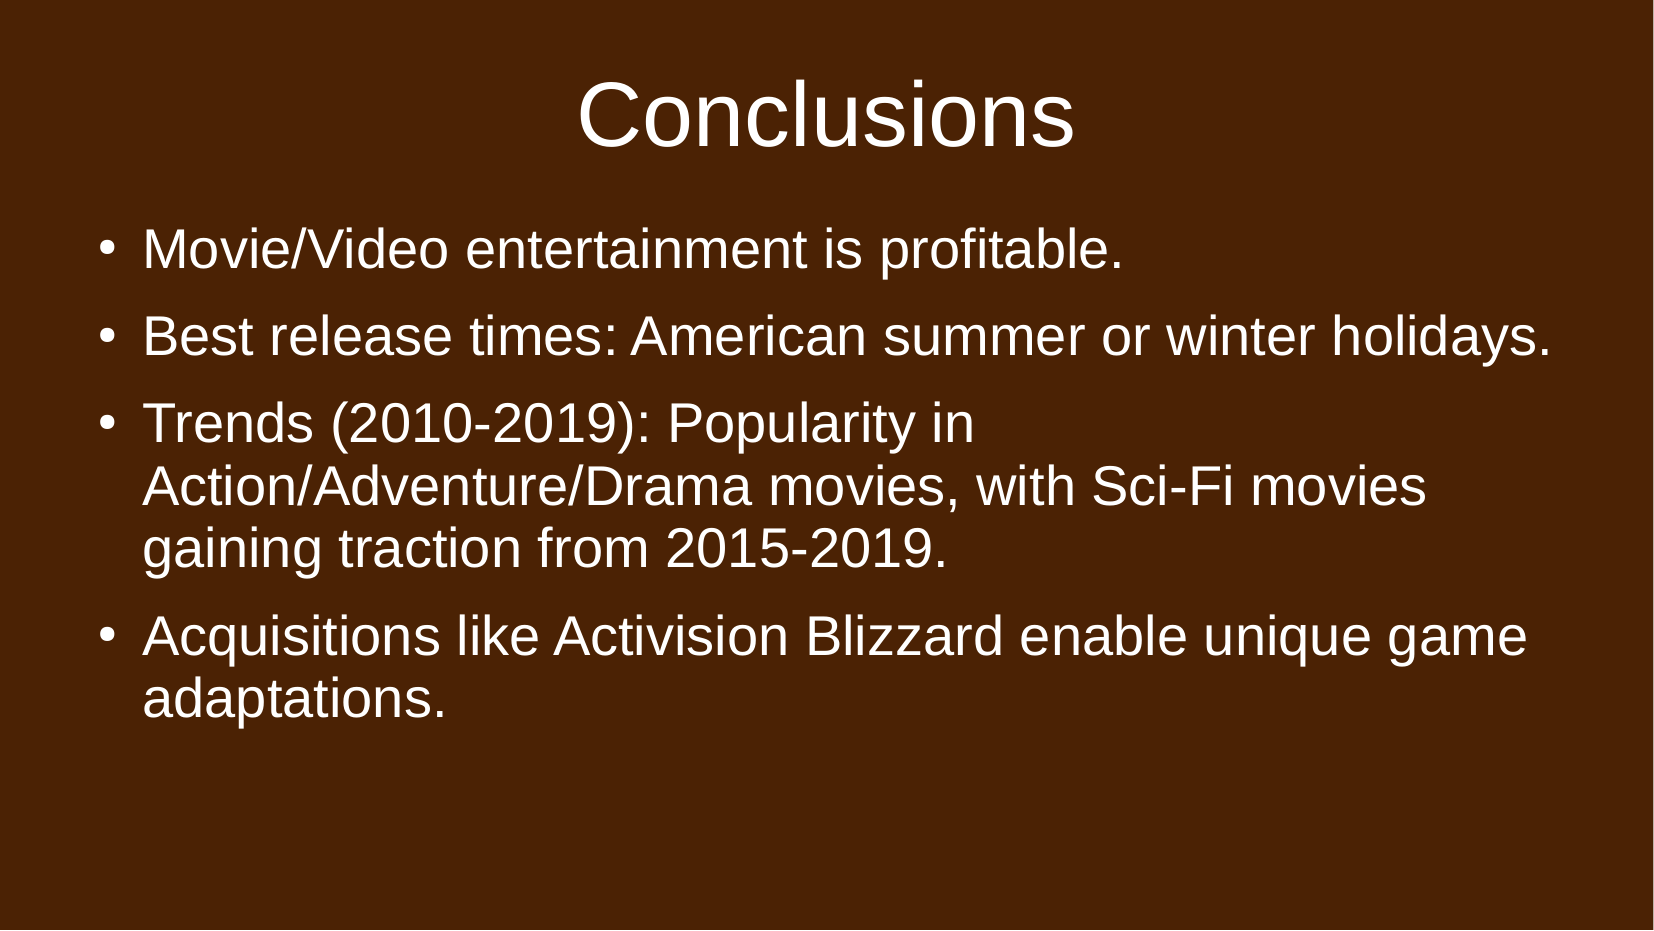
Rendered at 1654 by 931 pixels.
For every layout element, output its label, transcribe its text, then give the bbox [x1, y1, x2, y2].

list Movie/Video entertainment is profitable. Best release times: American summer or winter holidays. Trends (2010-2019): Popularity in Action/Adventure/Drama movies, with Sci-Fi movies gaining traction from 2015-2019. Acquisitions like Activision Blizzard enable unique game adaptations. [82, 217, 1571, 758]
title Conclusions [82, 37, 1571, 193]
